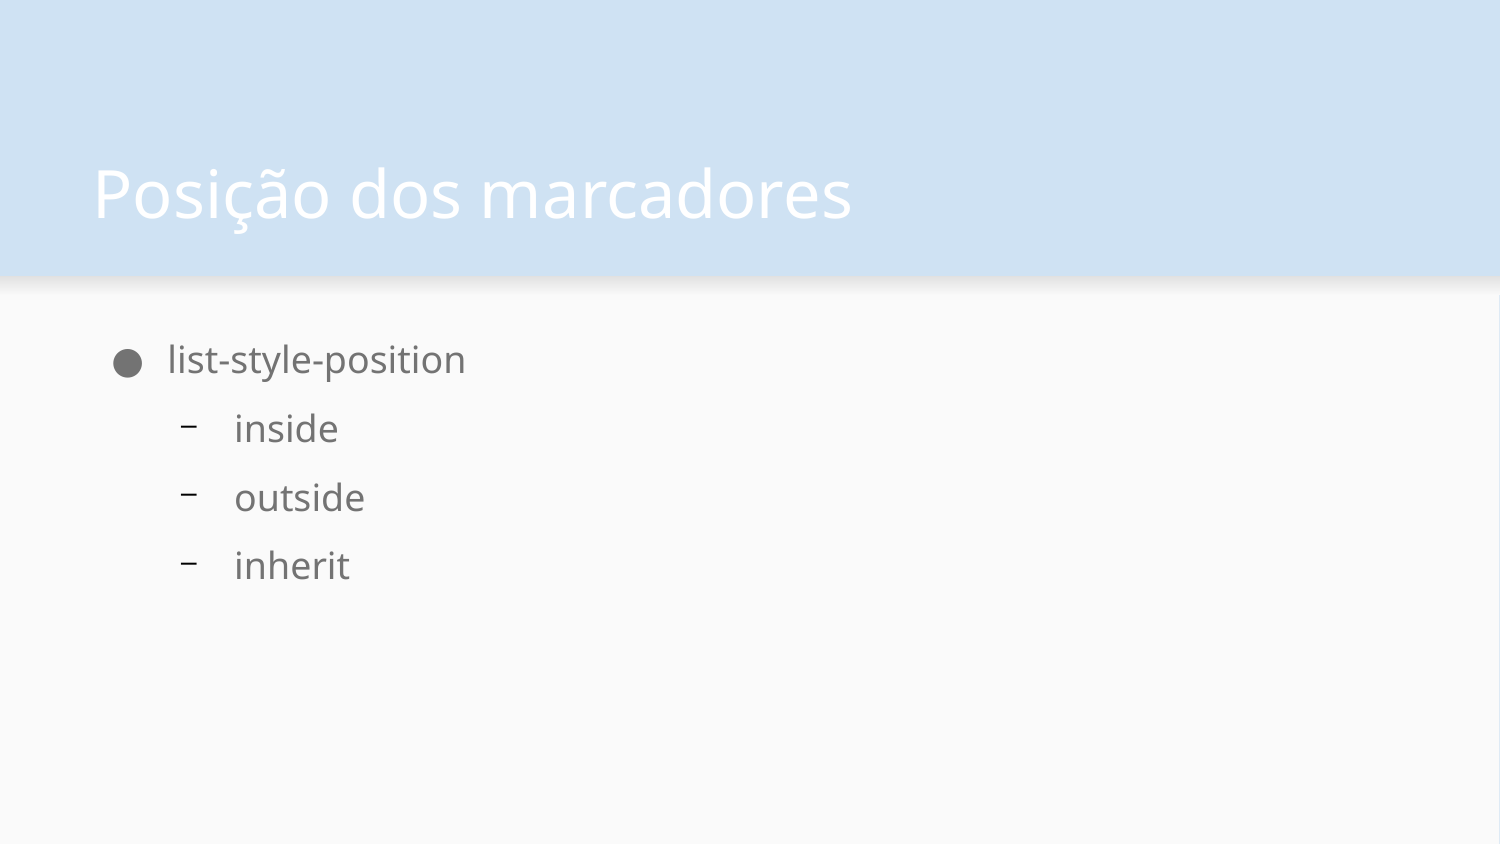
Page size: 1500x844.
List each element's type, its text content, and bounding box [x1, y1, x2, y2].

title Posição dos marcadores [77, 121, 1427, 248]
list list-style-position inside outside inherit [77, 314, 1427, 760]
